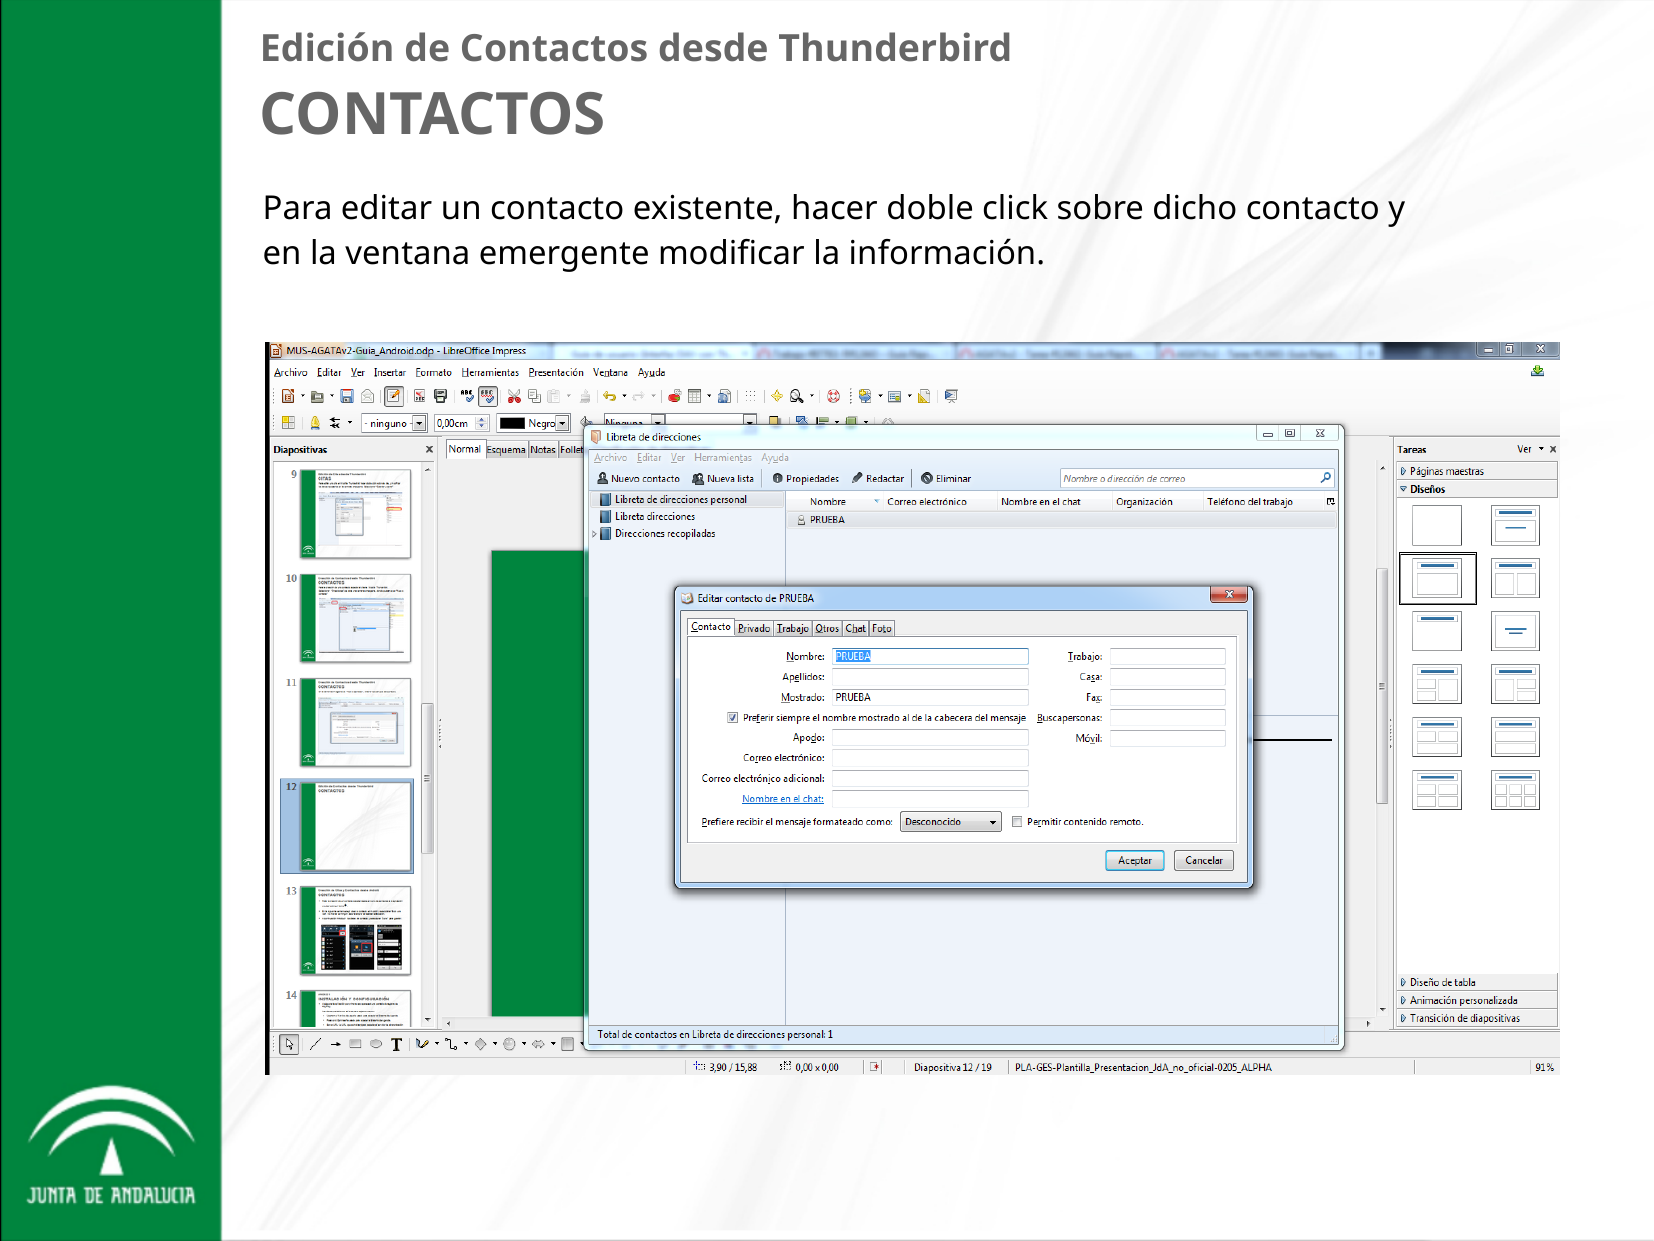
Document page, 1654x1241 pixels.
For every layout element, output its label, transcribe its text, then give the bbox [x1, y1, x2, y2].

text_box Para editar un contacto existente, hacer doble click sobre dicho contacto y en la ventana emergente modificar la información. [177, 177, 1459, 281]
picture [0, 0, 1654, 1241]
title Edición de Contactos desde Thunderbird CONTACTOS [259, 19, 1577, 155]
